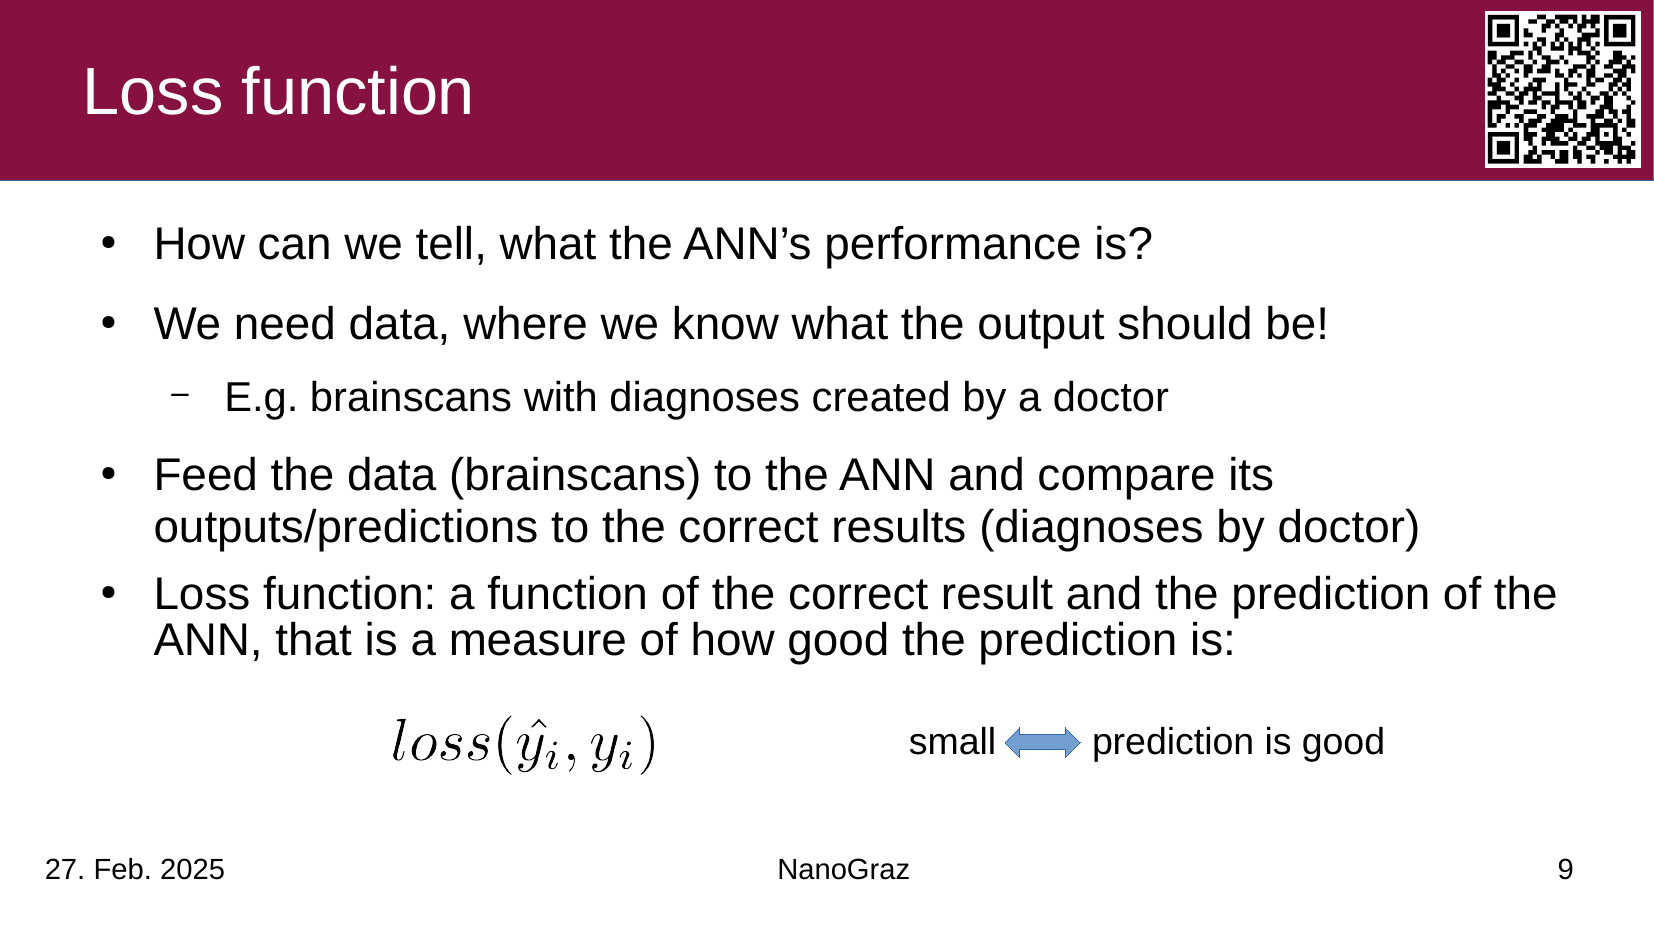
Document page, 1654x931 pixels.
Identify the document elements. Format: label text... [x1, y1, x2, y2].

text_box small [894, 713, 1012, 771]
title Loss function [82, 13, 1571, 169]
text_box prediction is good [1077, 713, 1400, 771]
picture [1485, 11, 1641, 168]
text_box [1005, 727, 1081, 758]
list How can we tell, what the ANN’s performance is? We need data, where we know what the output should be! E.g. brainscans with diagnoses created by a doctor Feed the data (brainscans) to the ANN and compare its outputs/predictions to the correct results (diagnoses by doctor) Loss function: a function of the correct result and the prediction of the ANN, that is a measure of how good the prediction is: [82, 217, 1571, 758]
picture [393, 715, 654, 775]
